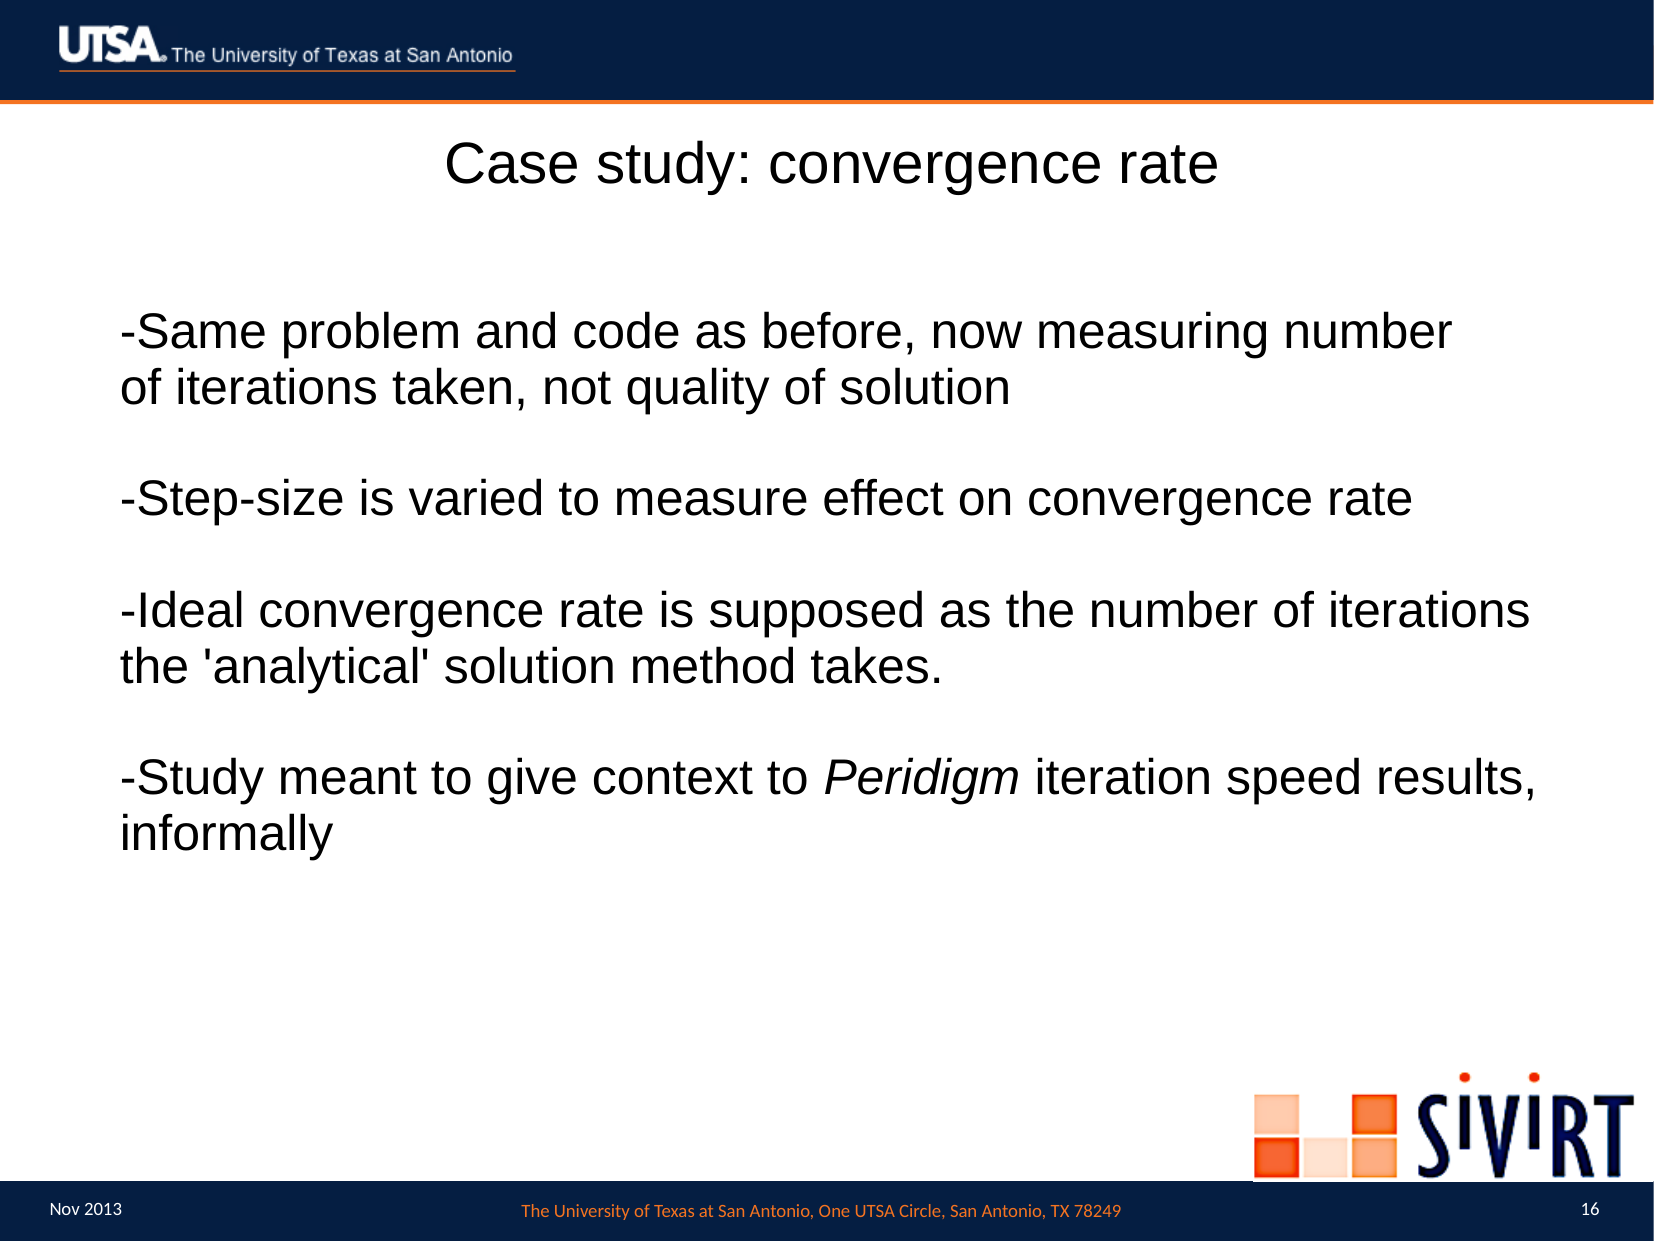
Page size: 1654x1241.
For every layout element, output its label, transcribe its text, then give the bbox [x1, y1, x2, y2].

title Case study: convergence rate [51, 30, 1614, 296]
picture [0, 0, 1654, 100]
picture [1253, 1064, 1654, 1182]
text_box -Same problem and code as before, now measuring number of iterations taken, not quality of solution -Step-size is varied to measure effect on convergence rate -Ideal convergence rate is supposed as the number of iterations the 'analytical' solution method takes. -Study meant to give context to Peridigm iteration speed results, informally [105, 240, 1559, 1118]
